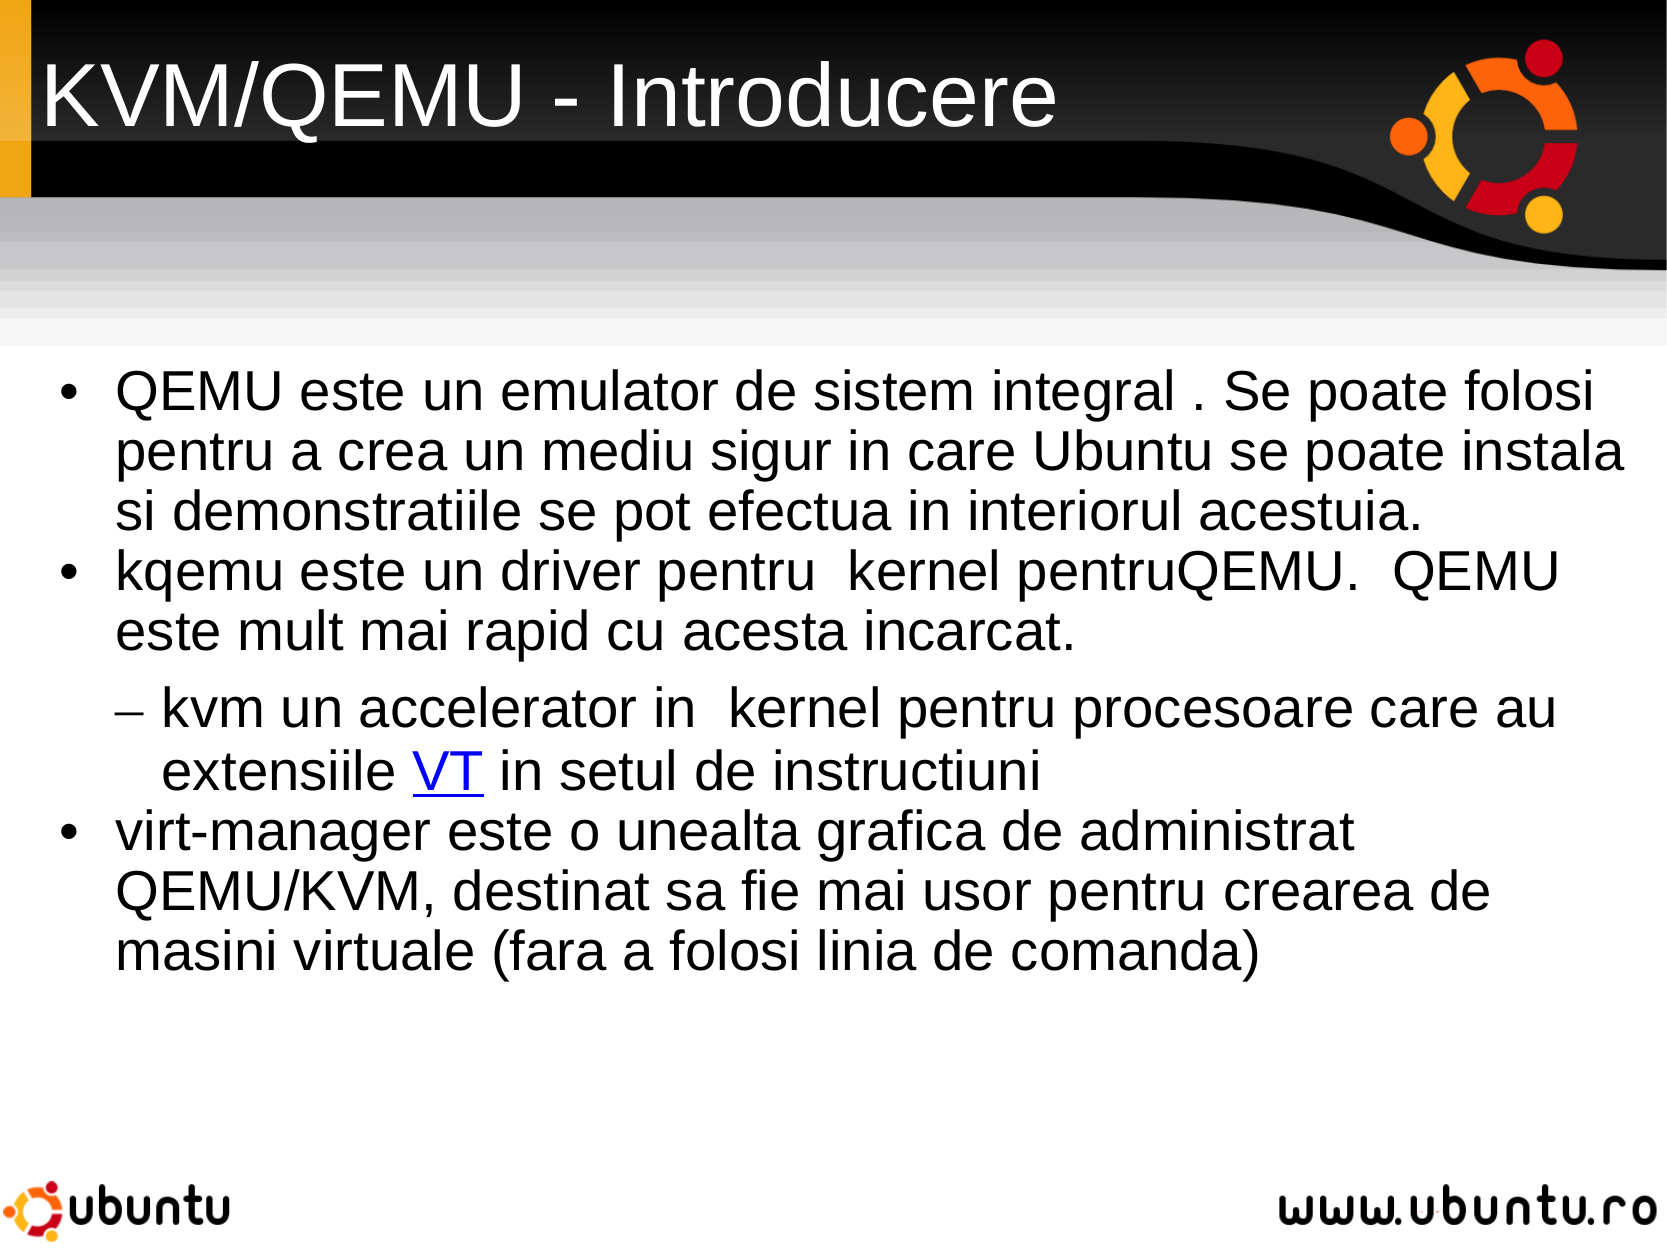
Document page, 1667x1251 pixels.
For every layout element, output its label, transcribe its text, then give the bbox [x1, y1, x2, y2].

list QEMU este un emulator de sistem integral . Se poate folosi pentru a crea un mediu sigur in care Ubuntu se poate instala si demonstratiile se pot efectua in interiorul acestuia. kqemu este un driver pentru kernel pentruQEMU. QEMU este mult mai rapid cu acesta incarcat. kvm un accelerator in kernel pentru procesoare care au extensiile VT in setul de instructiuni virt-manager este o unealta grafica de administrat QEMU/KVM, destinat sa fie mai usor pentru crearea de masini virtuale (fara a folosi linia de comanda) [40, 300, 1627, 1201]
title KVM/QEMU - Introducere [40, 49, 1627, 255]
picture [0, 0, 1667, 1251]
